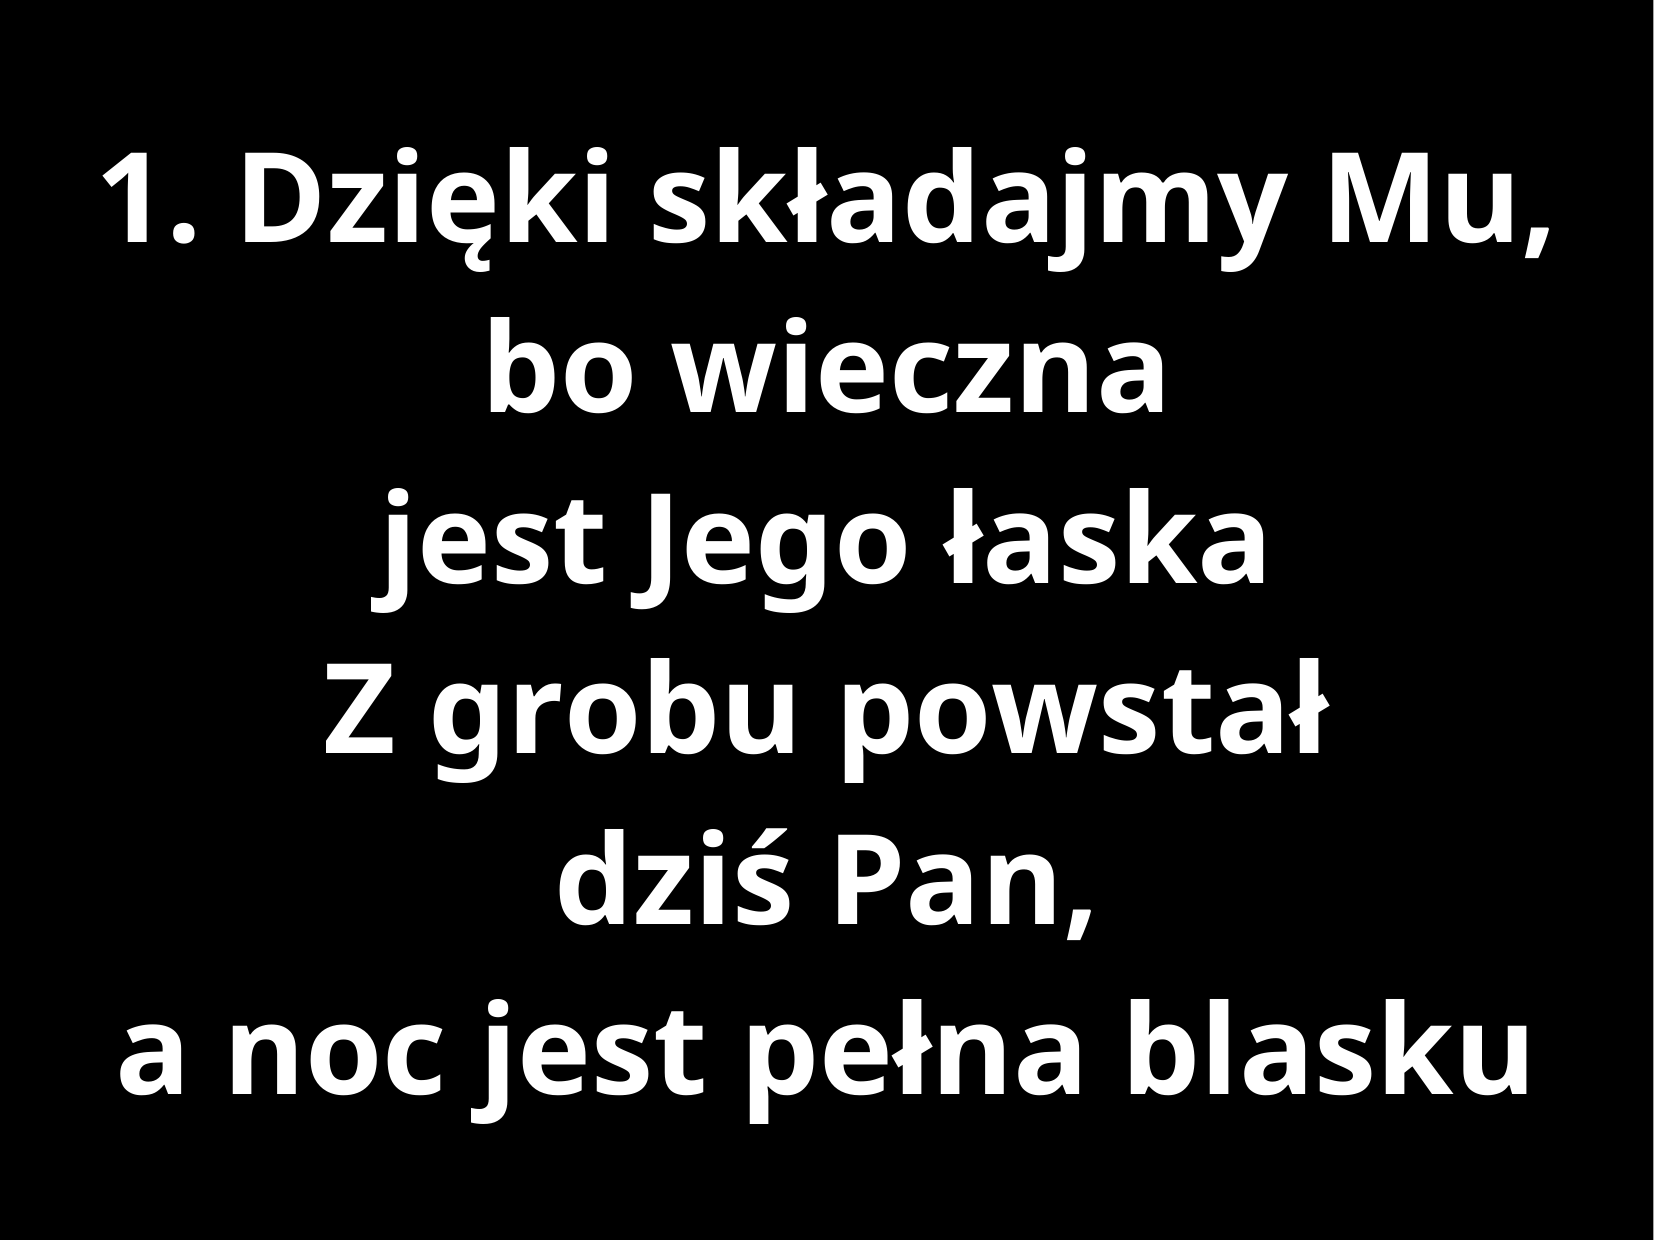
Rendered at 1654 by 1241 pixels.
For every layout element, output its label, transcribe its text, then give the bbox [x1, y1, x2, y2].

title 1. Dzięki składajmy Mu, bo wieczna jest Jego łaska Z grobu powstał dziś Pan, a noc jest pełna blasku [0, 0, 1654, 1241]
